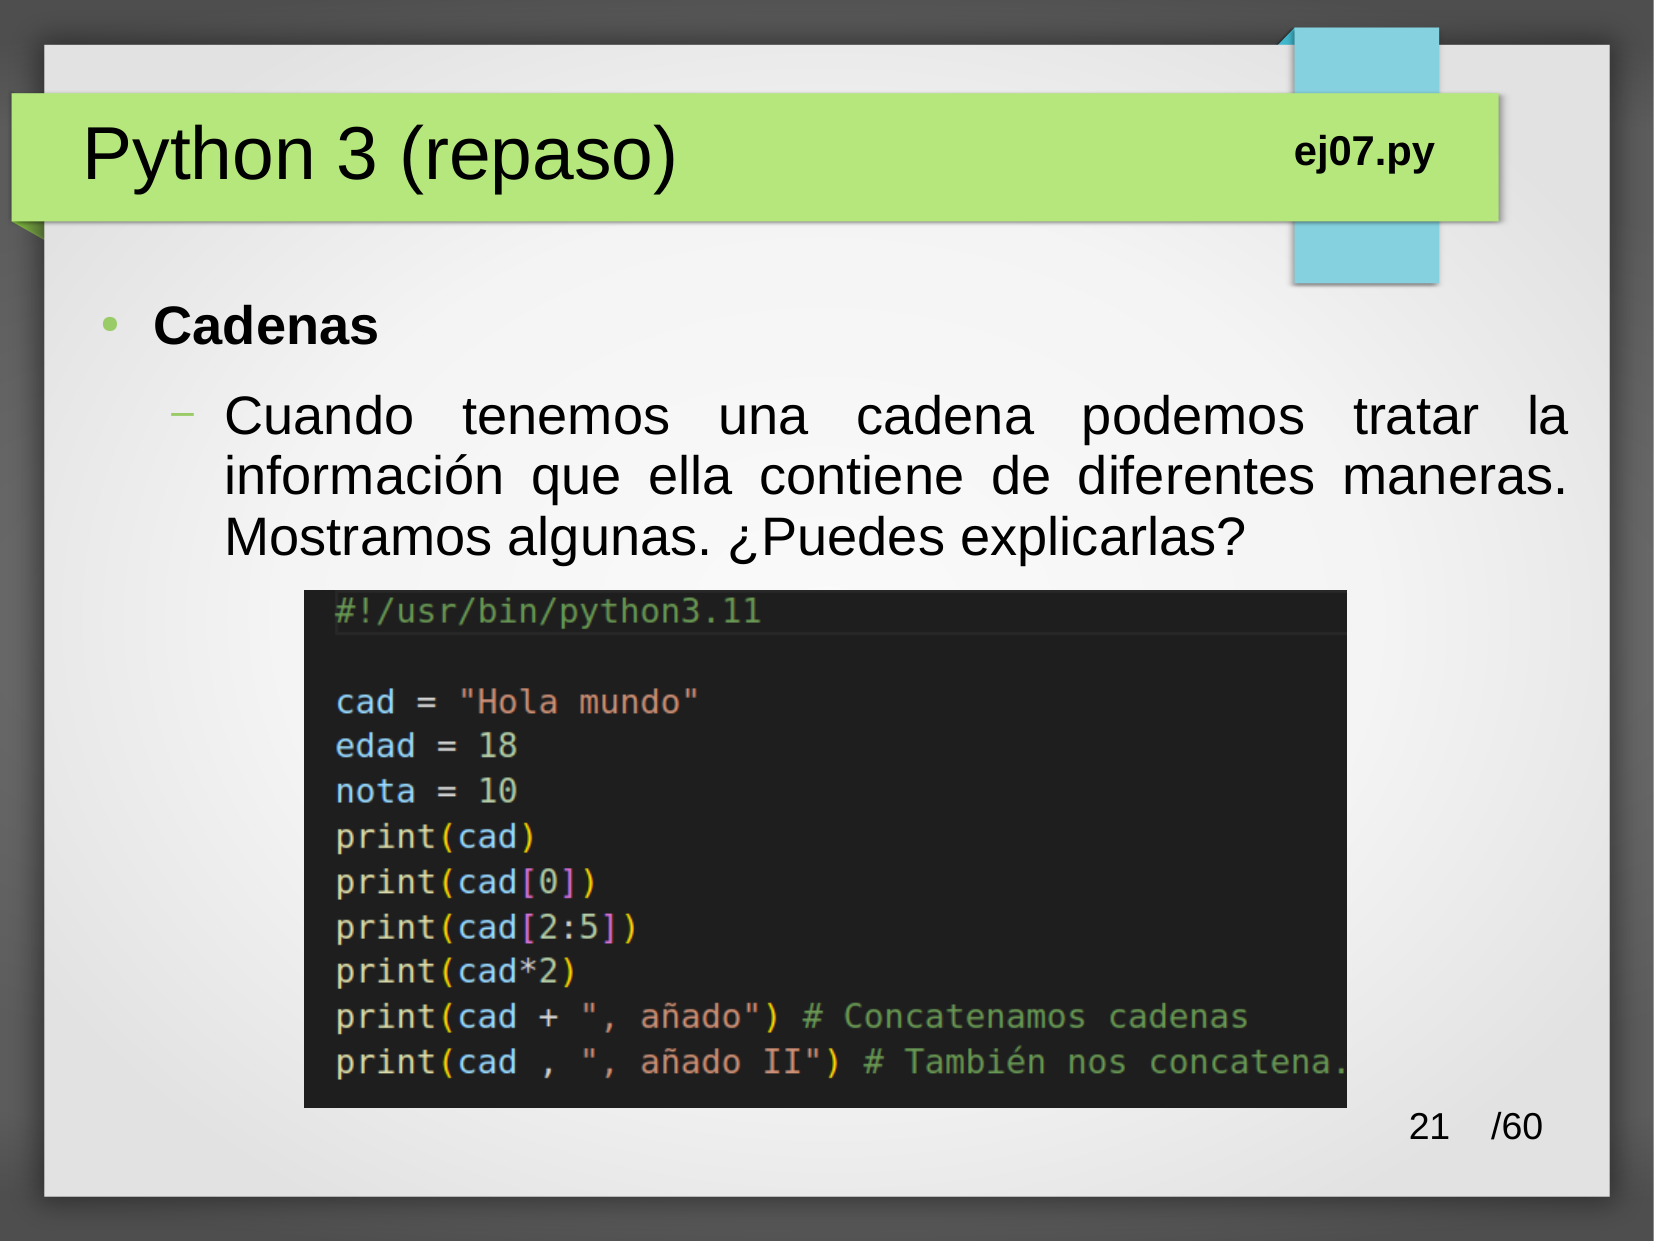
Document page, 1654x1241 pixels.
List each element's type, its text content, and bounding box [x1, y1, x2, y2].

text_box ej07.py [1279, 120, 1465, 229]
text_box /60 [1476, 1098, 1644, 1169]
text_box <número> [1393, 1098, 1476, 1169]
picture [0, 0, 1654, 1241]
title Python 3 (repaso) [82, 94, 1264, 213]
list Cadenas Cuando tenemos una cadena podemos tratar la información que ella contiene de diferentes maneras. Mostramos algunas. ¿Puedes explicarlas? [82, 295, 1571, 1015]
